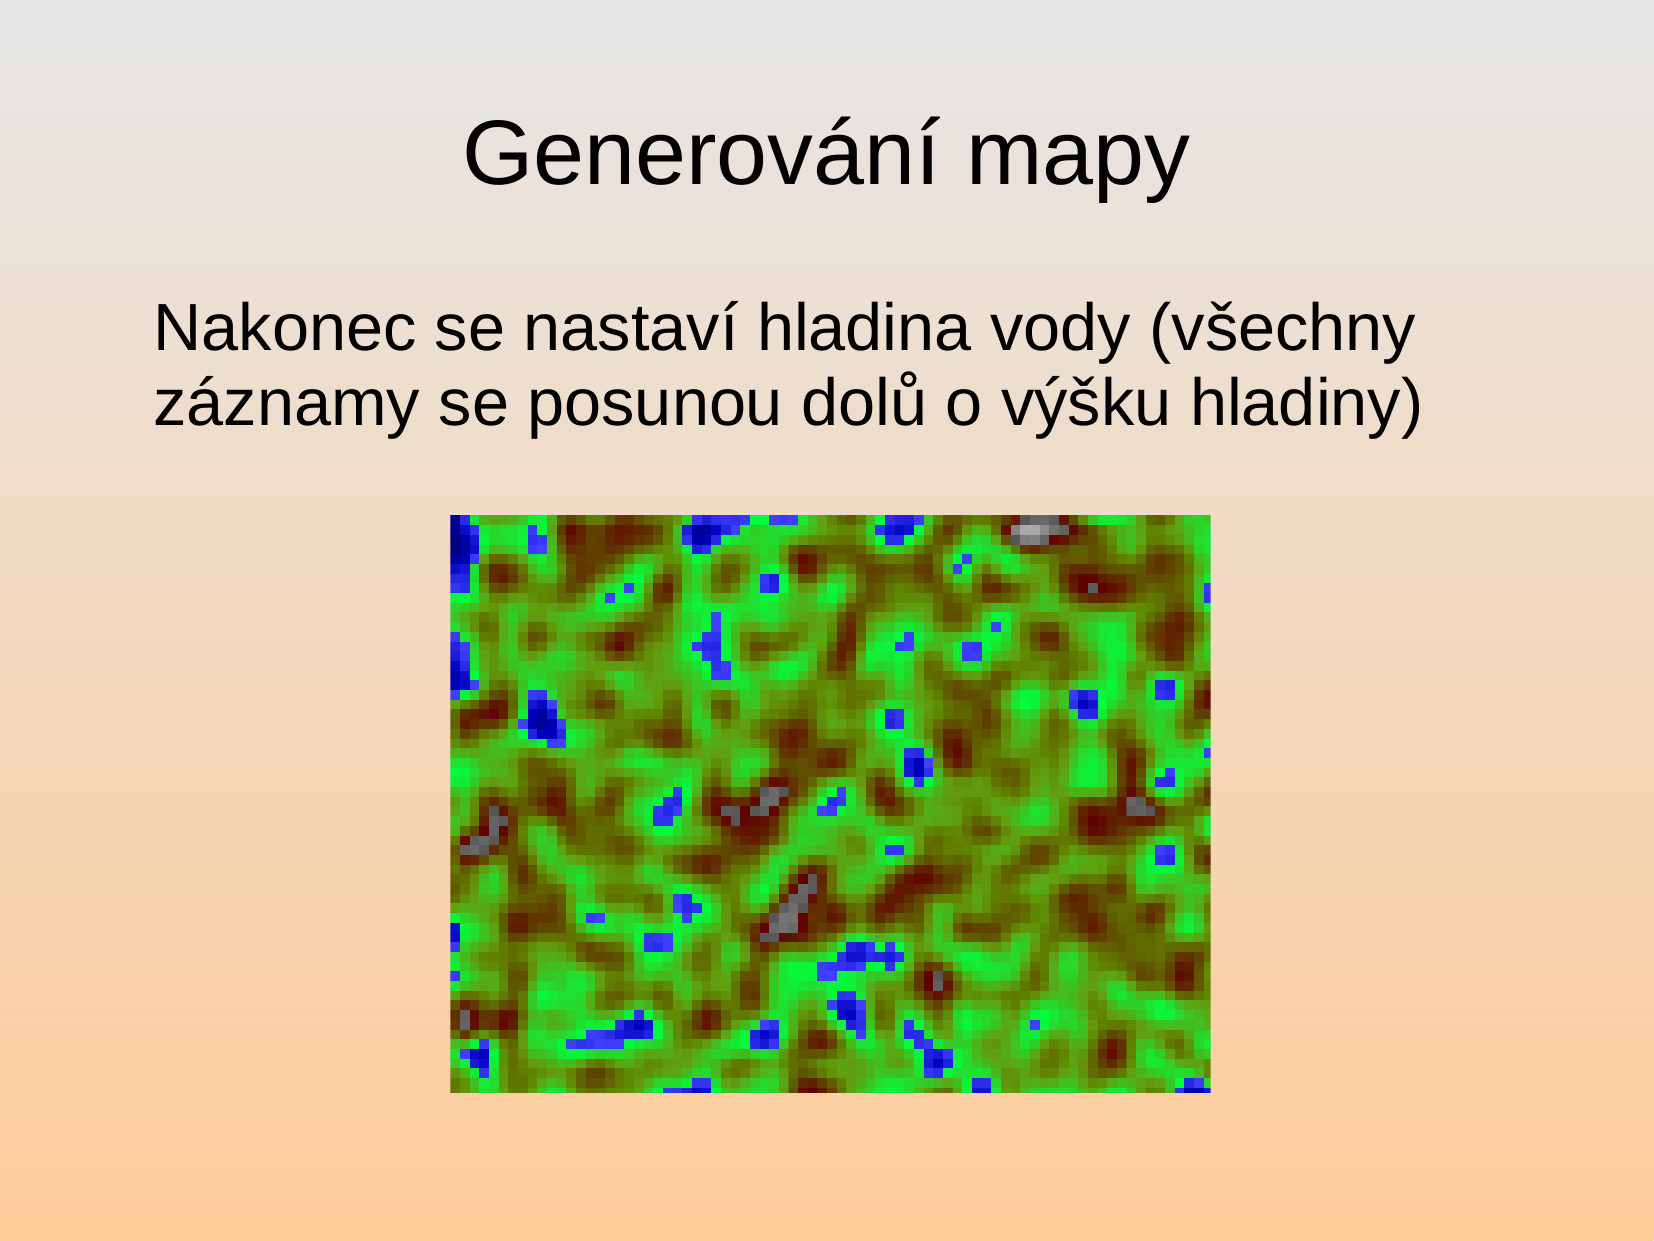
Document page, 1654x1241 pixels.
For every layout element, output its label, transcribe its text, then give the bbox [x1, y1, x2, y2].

picture [450, 515, 1211, 1093]
title Generování mapy [82, 56, 1571, 250]
list Nakonec se nastaví hladina vody (všechny záznamy se posunou dolů o výšku hladiny) [82, 290, 1571, 1094]
